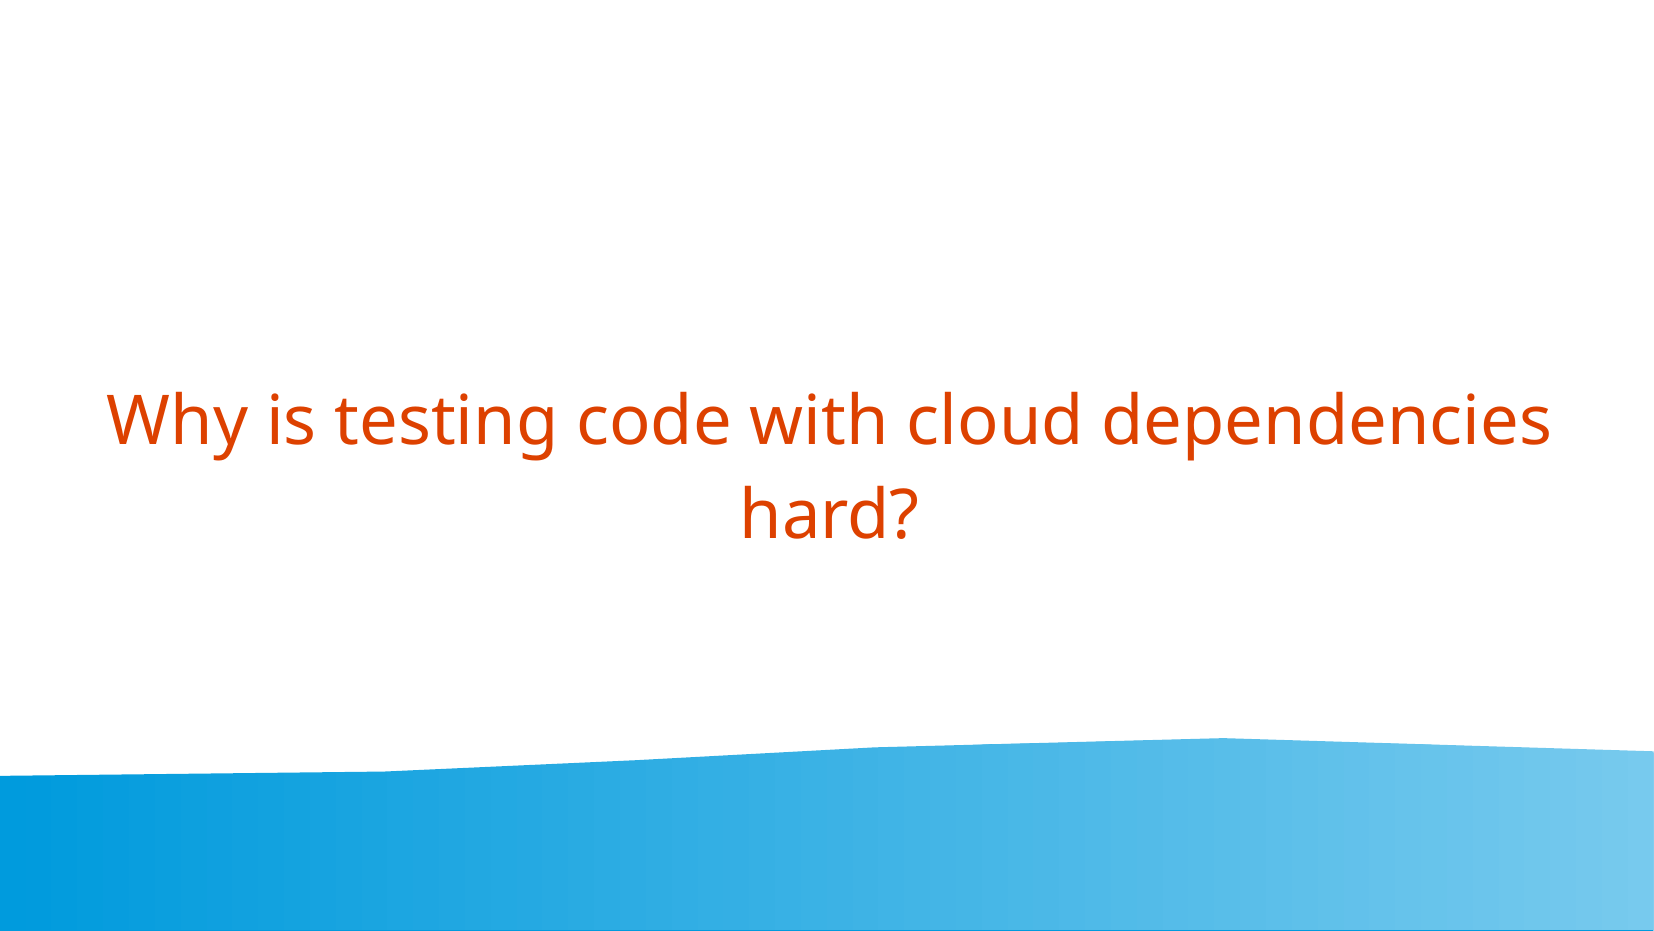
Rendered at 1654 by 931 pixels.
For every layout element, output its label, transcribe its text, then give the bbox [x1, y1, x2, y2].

title Why is testing code with cloud dependencies hard? [91, 376, 1568, 554]
